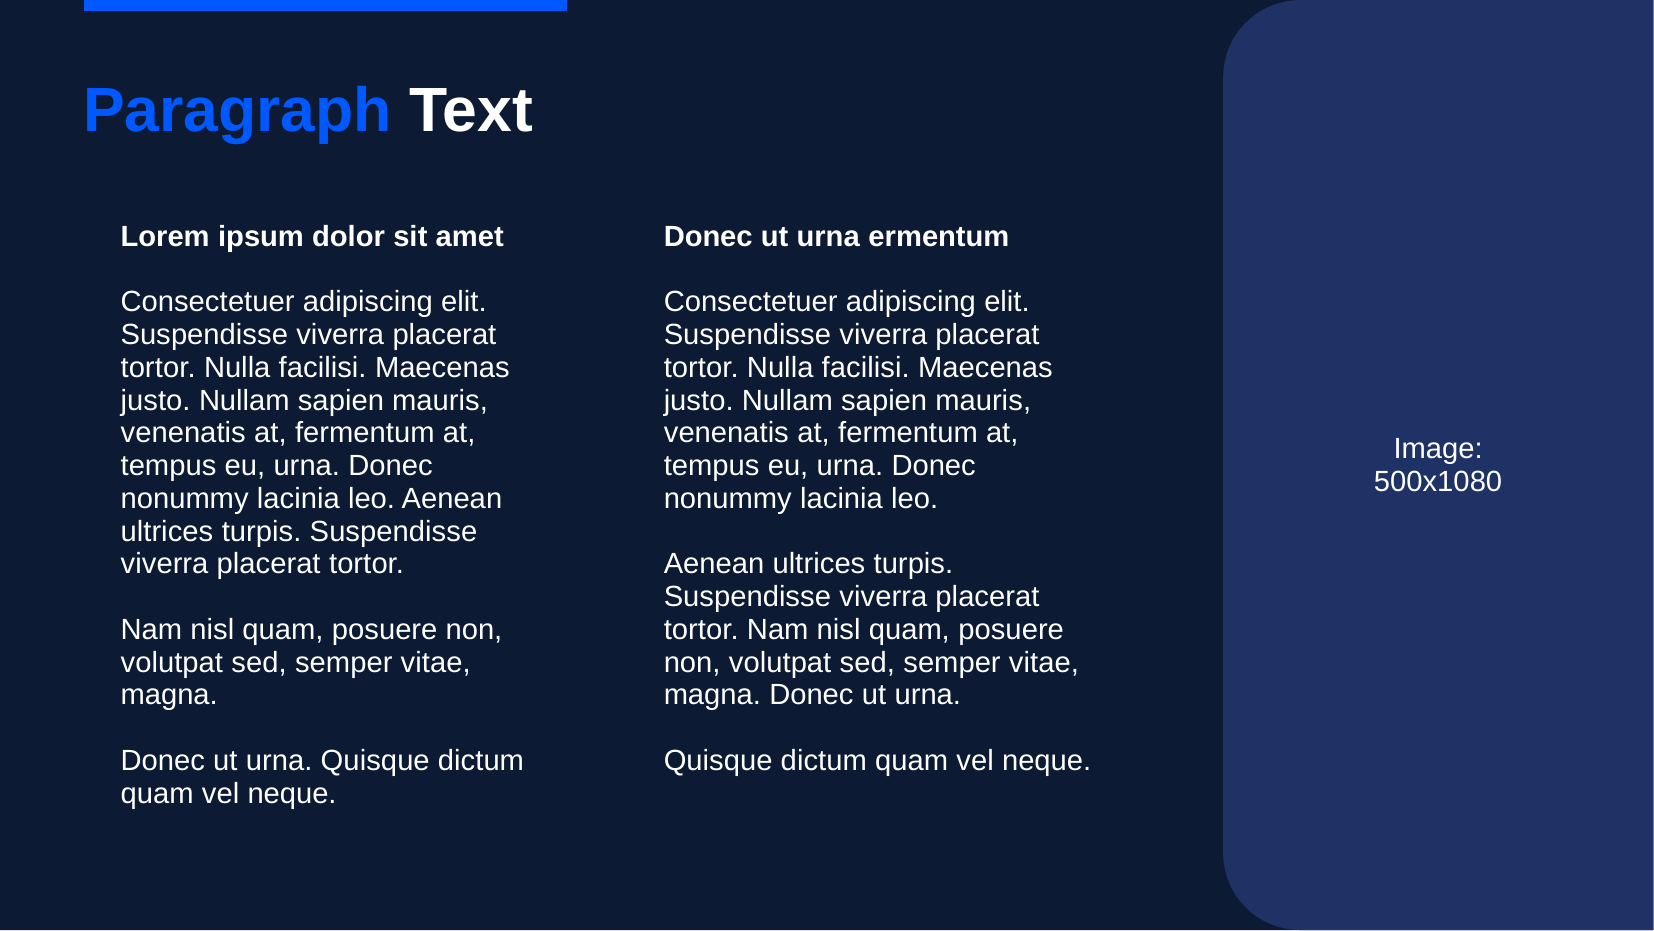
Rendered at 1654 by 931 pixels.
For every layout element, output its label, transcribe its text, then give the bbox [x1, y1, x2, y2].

text_box Image: 500x1080 [1223, 0, 1654, 931]
text_box Lorem ipsum dolor sit amet Consectetuer adipiscing elit. Suspendisse viverra placerat tortor. Nulla facilisi. Maecenas justo. Nullam sapien mauris, venenatis at, fermentum at, tempus eu, urna. Donec nonummy lacinia leo. Aenean ultrices turpis. Suspendisse viverra placerat tortor. Nam nisl quam, posuere non, volutpat sed, semper vitae, magna. Donec ut urna. Quisque dictum quam vel neque. [85, 219, 563, 826]
text_box Donec ut urna ermentum Consectetuer adipiscing elit. Suspendisse viverra placerat tortor. Nulla facilisi. Maecenas justo. Nullam sapien mauris, venenatis at, fermentum at, tempus eu, urna. Donec nonummy lacinia leo. Aenean ultrices turpis. Suspendisse viverra placerat tortor. Nam nisl quam, posuere non, volutpat sed, semper vitae, magna. Donec ut urna. Quisque dictum quam vel neque. [628, 219, 1106, 826]
title Paragraph Text [83, 75, 1570, 188]
